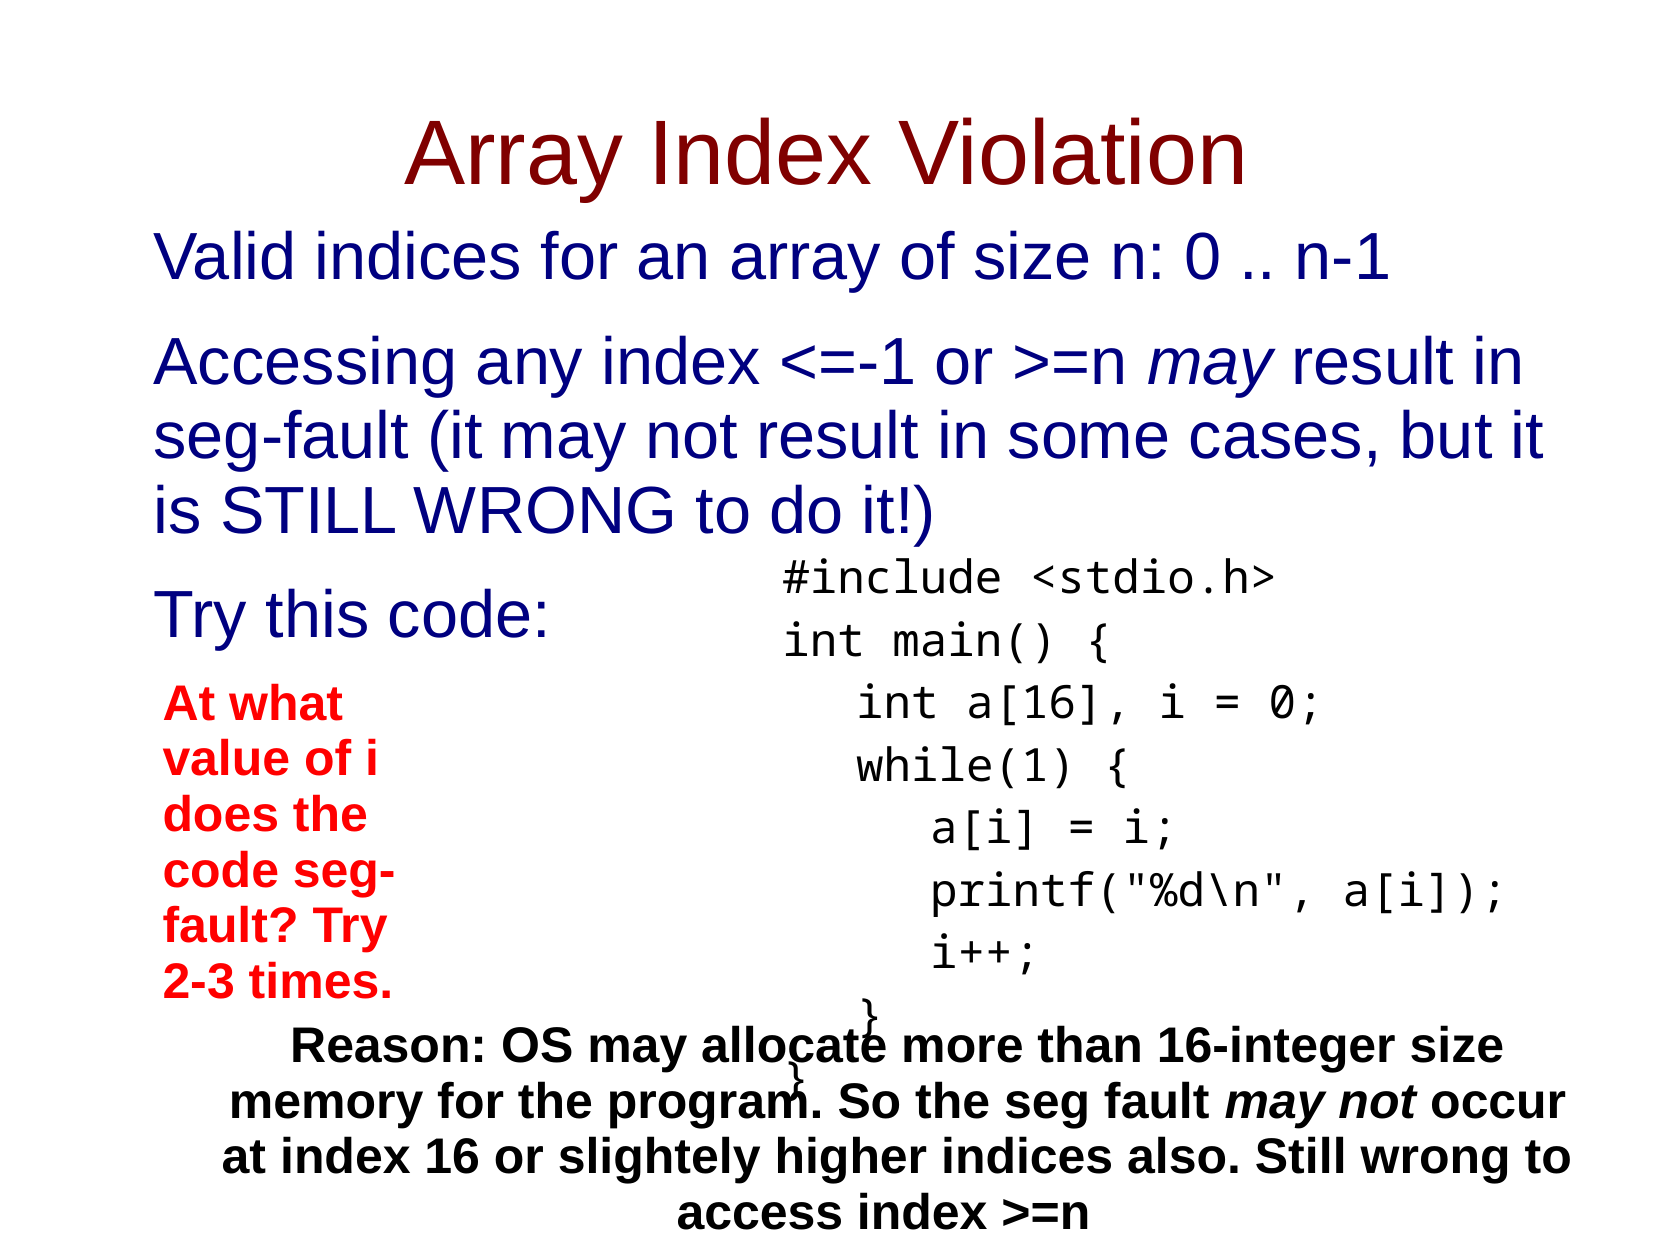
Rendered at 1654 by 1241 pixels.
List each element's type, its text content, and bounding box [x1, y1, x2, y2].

text_box Reason: OS may allocate more than 16-integer size memory for the program. So the seg fault may not occur at index 16 or slightely higher indices also. Still wrong to access index >=n [188, 1009, 1607, 1241]
list Valid indices for an array of size n: 0 .. n-1 Accessing any index <=-1 or >=n may result in seg-fault (it may not result in some cases, but it is STILL WRONG to do it!) Try this code: [82, 219, 1571, 1038]
text_box #include <stdio.h> int main() { int a[16], i = 0; while(1) { a[i] = i; printf("%d\n", a[i]); i++; } } [767, 537, 1565, 1009]
text_box At what value of i does the code seg-fault? Try 2-3 times. [147, 667, 414, 1020]
title Array Index Violation [82, 49, 1571, 219]
